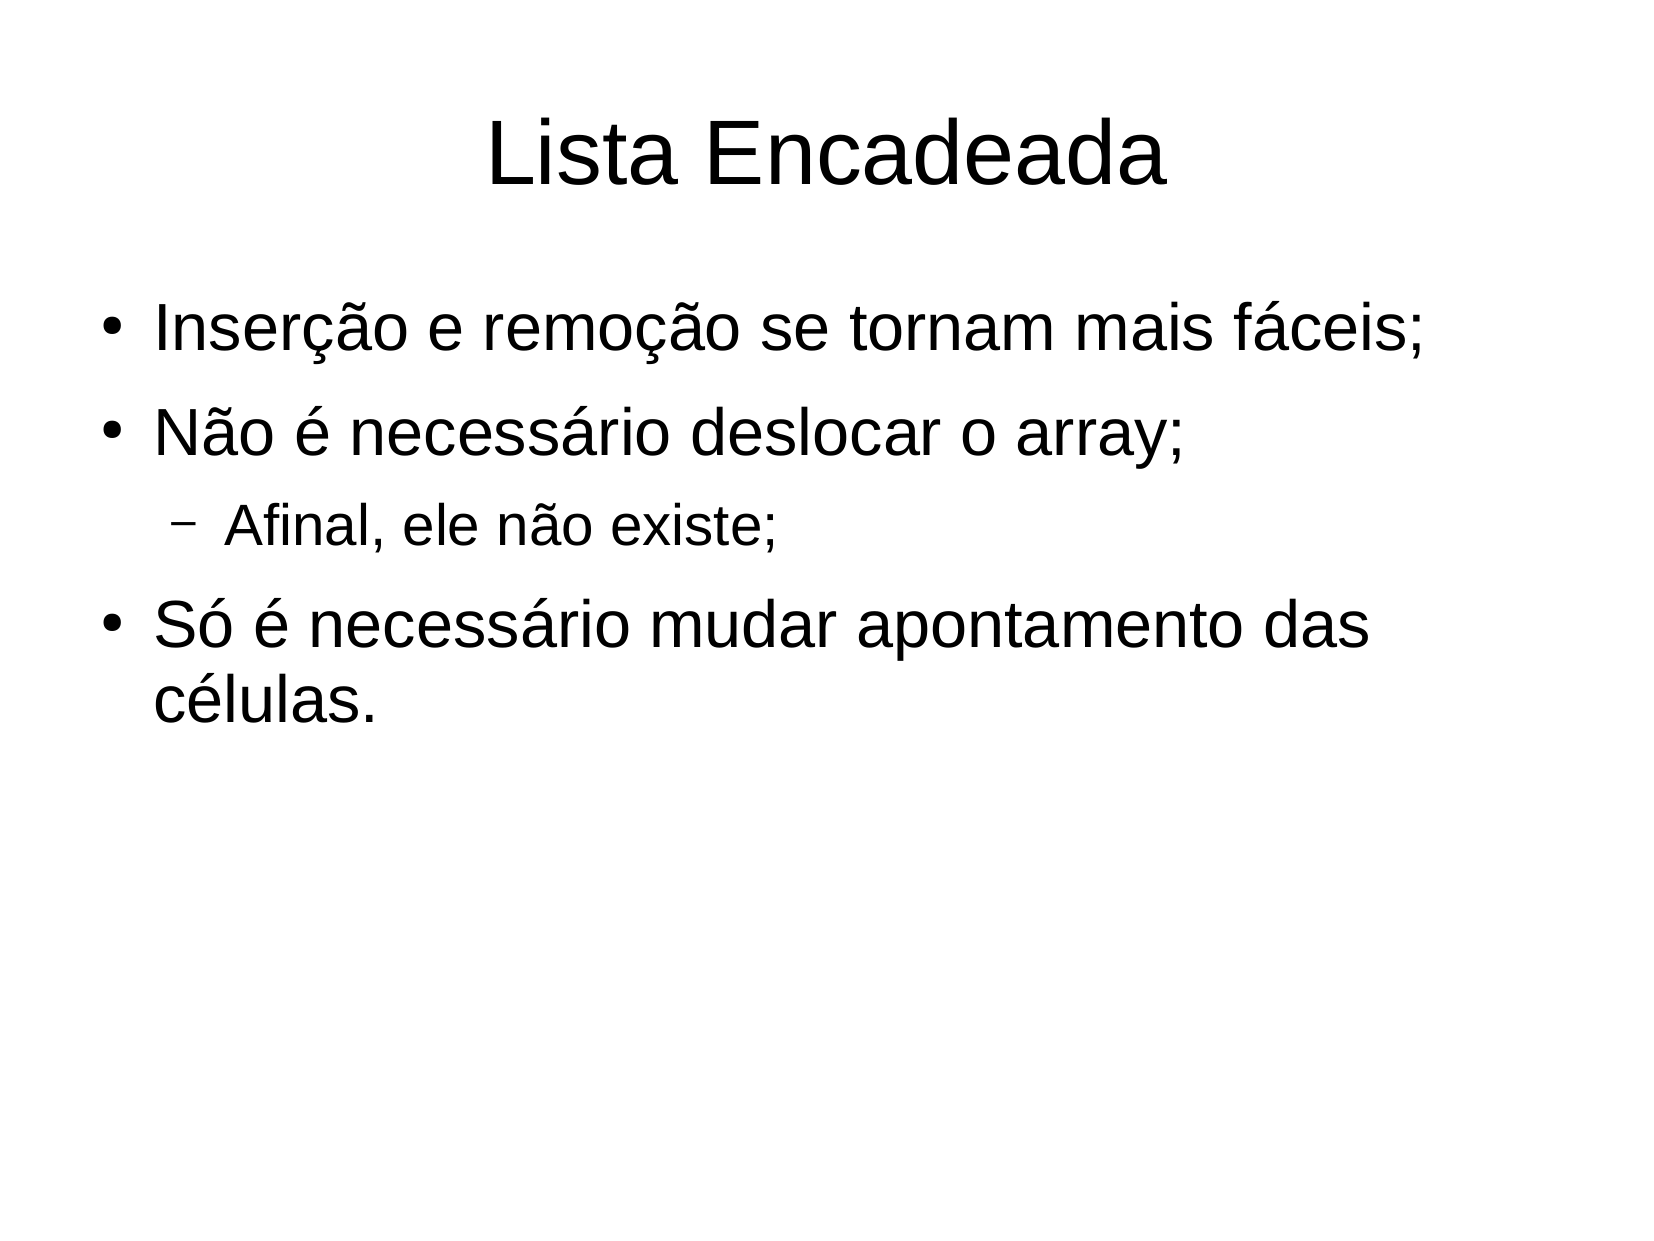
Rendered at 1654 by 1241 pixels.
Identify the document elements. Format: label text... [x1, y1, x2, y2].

title Lista Encadeada [82, 49, 1571, 257]
list Inserção e remoção se tornam mais fáceis; Não é necessário deslocar o array; Afinal, ele não existe; Só é necessário mudar apontamento das células. [82, 290, 1571, 1010]
